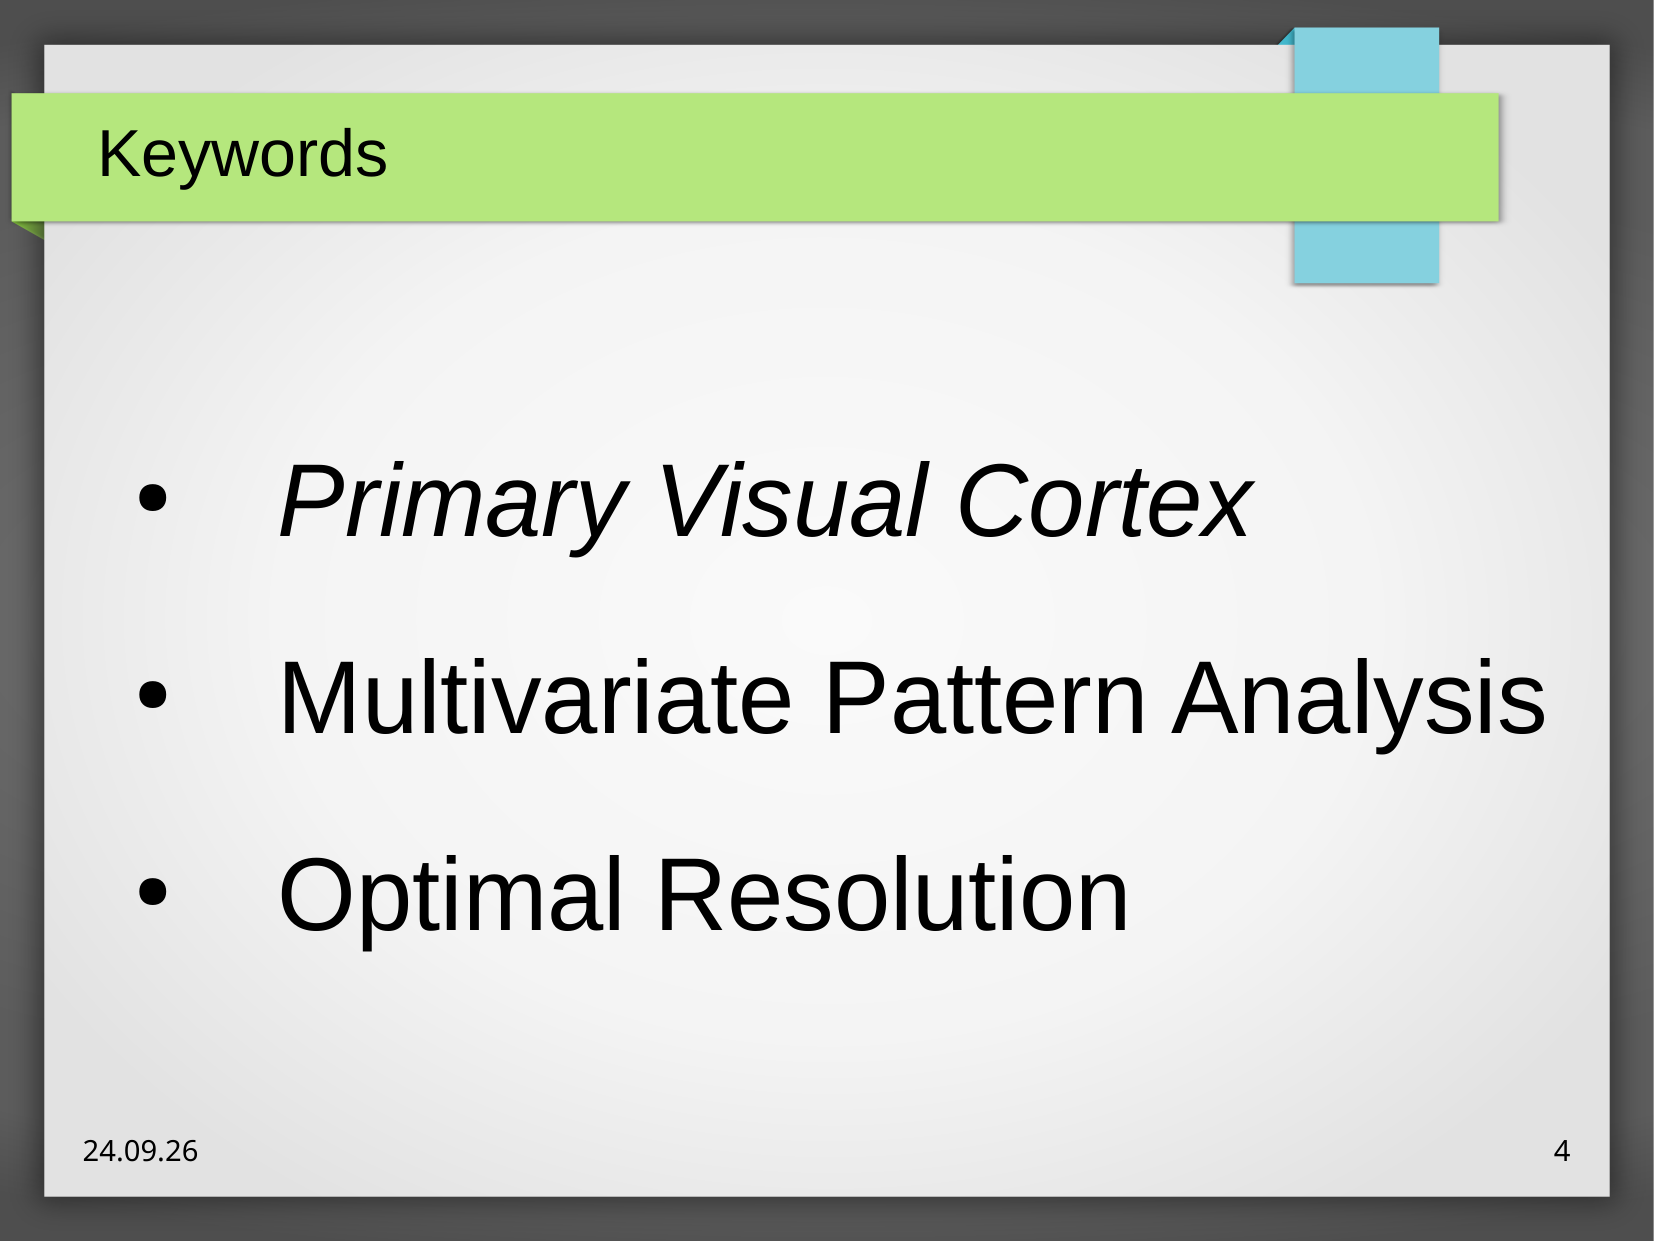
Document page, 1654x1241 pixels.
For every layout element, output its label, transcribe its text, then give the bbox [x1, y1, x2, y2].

picture [0, 0, 1654, 1241]
text_box Primary Visual Cortex Multivariate Pattern Analysis Optimal Resolution [71, 435, 1561, 961]
text_box Keywords [82, 94, 1264, 213]
